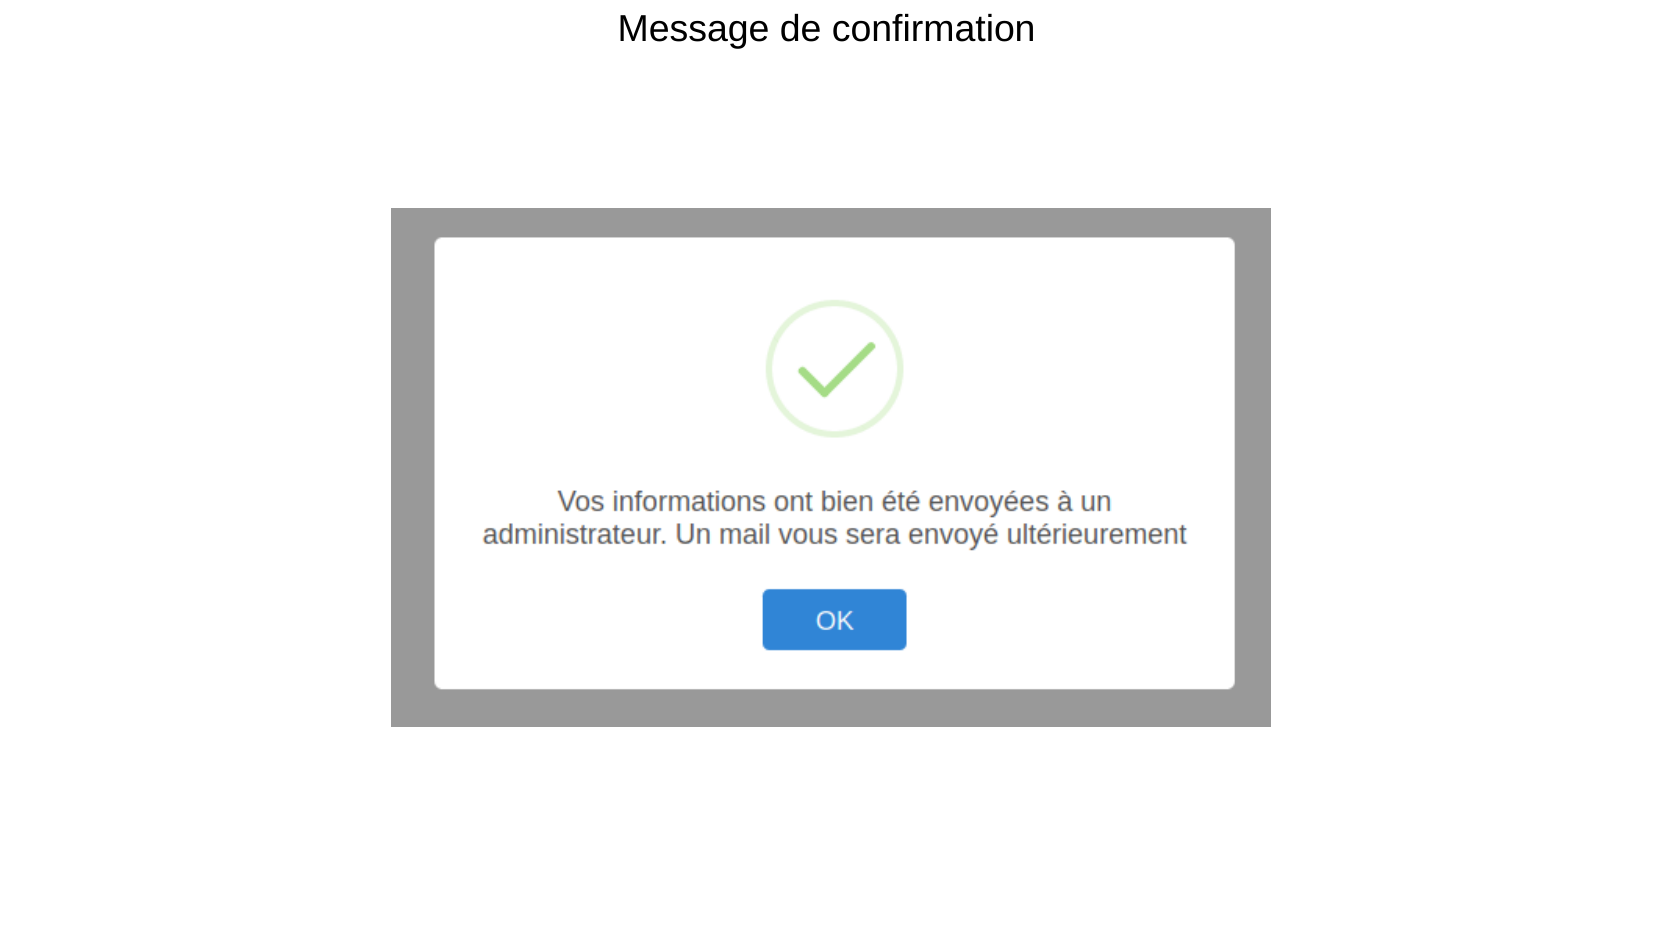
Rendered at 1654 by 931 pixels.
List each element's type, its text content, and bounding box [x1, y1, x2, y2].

picture [391, 208, 1271, 727]
text_box Message de confirmation [0, 0, 1654, 57]
